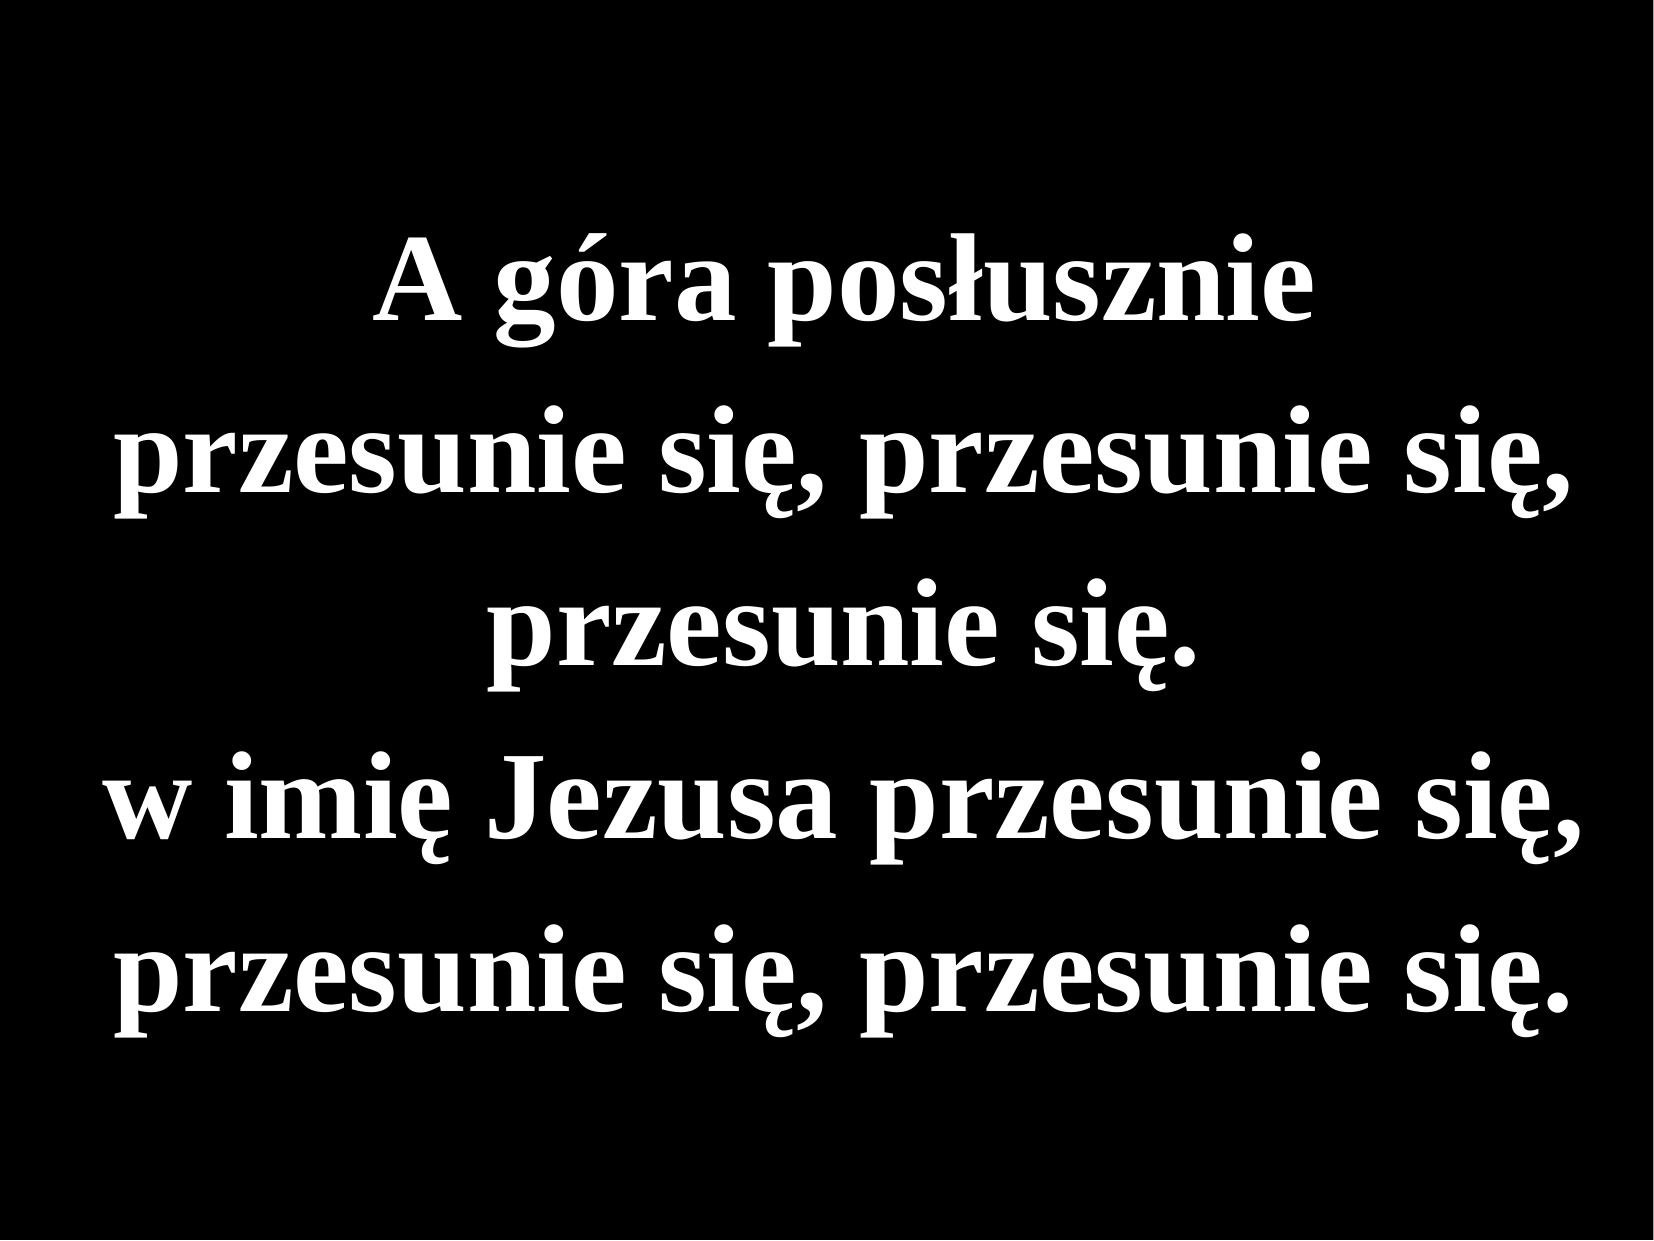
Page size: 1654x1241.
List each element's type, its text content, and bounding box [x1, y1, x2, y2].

subtitle A góra posłusznie ppp przesunie się, przesunie się, ppp przesunie się. ppp w imię Jezusa przesunie się, ppp przesunie się, przesunie się. [0, 0, 1654, 1241]
